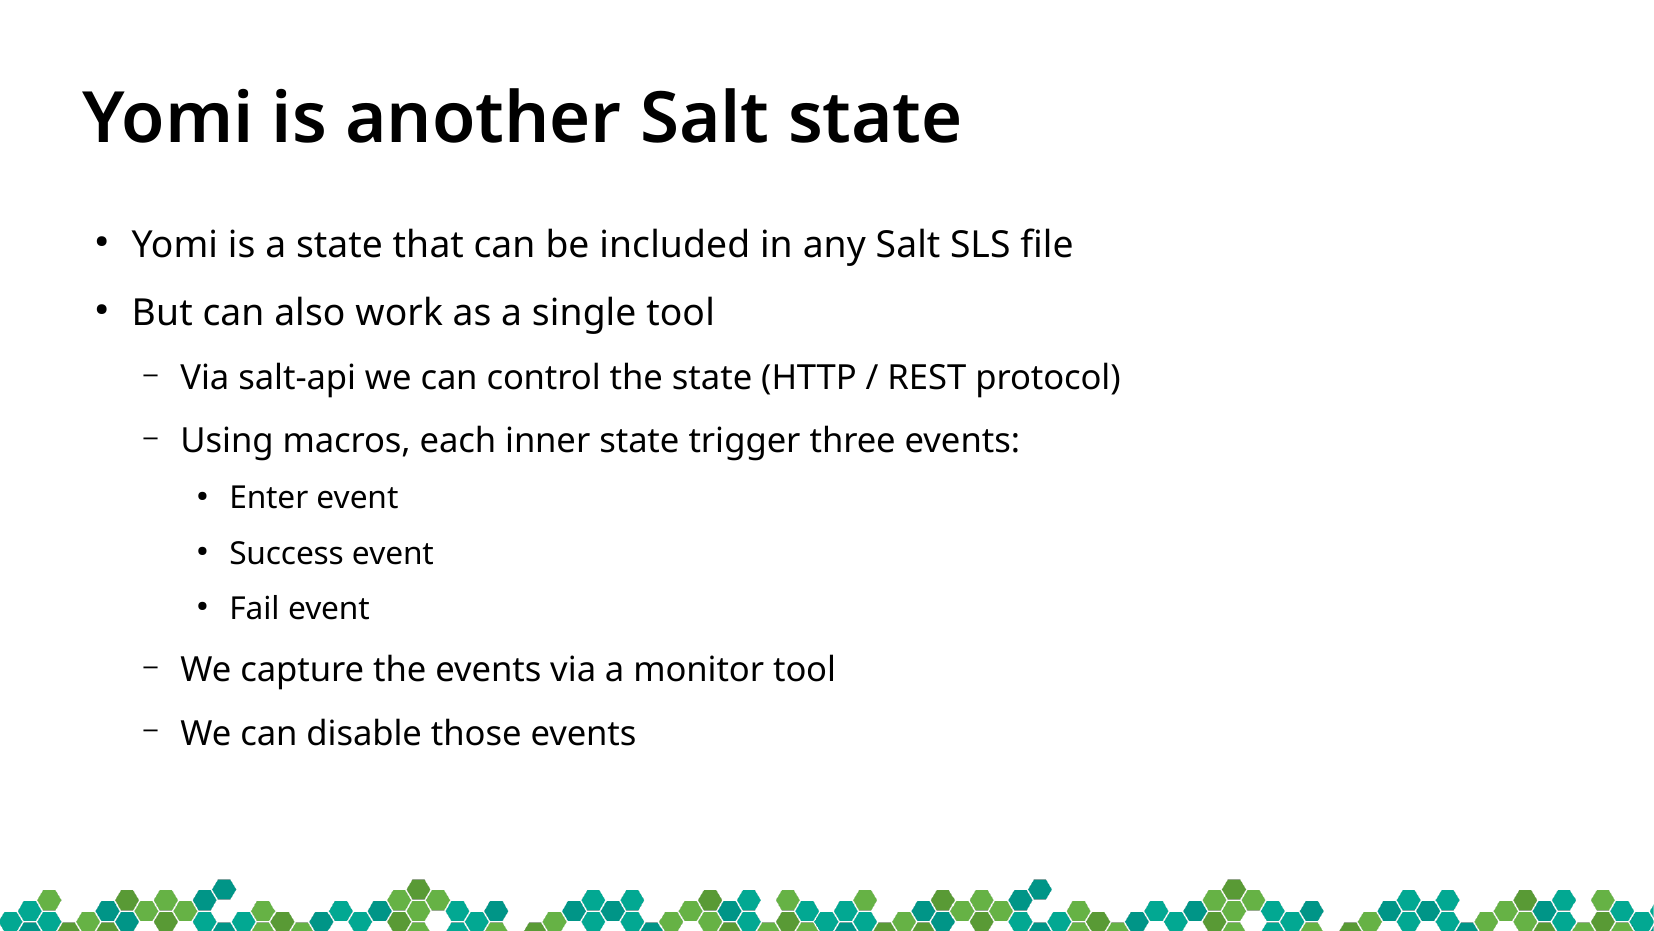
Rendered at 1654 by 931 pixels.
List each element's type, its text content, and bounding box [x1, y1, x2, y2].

picture [0, 871, 1654, 931]
list Yomi is a state that can be included in any Salt SLS file But can also work as a single tool Via salt-api we can control the state (HTTP / REST protocol) Using macros, each inner state trigger three events: Enter event Success event Fail event We capture the events via a monitor tool We can disable those events [82, 217, 1571, 758]
title Yomi is another Salt state [82, 37, 1571, 193]
